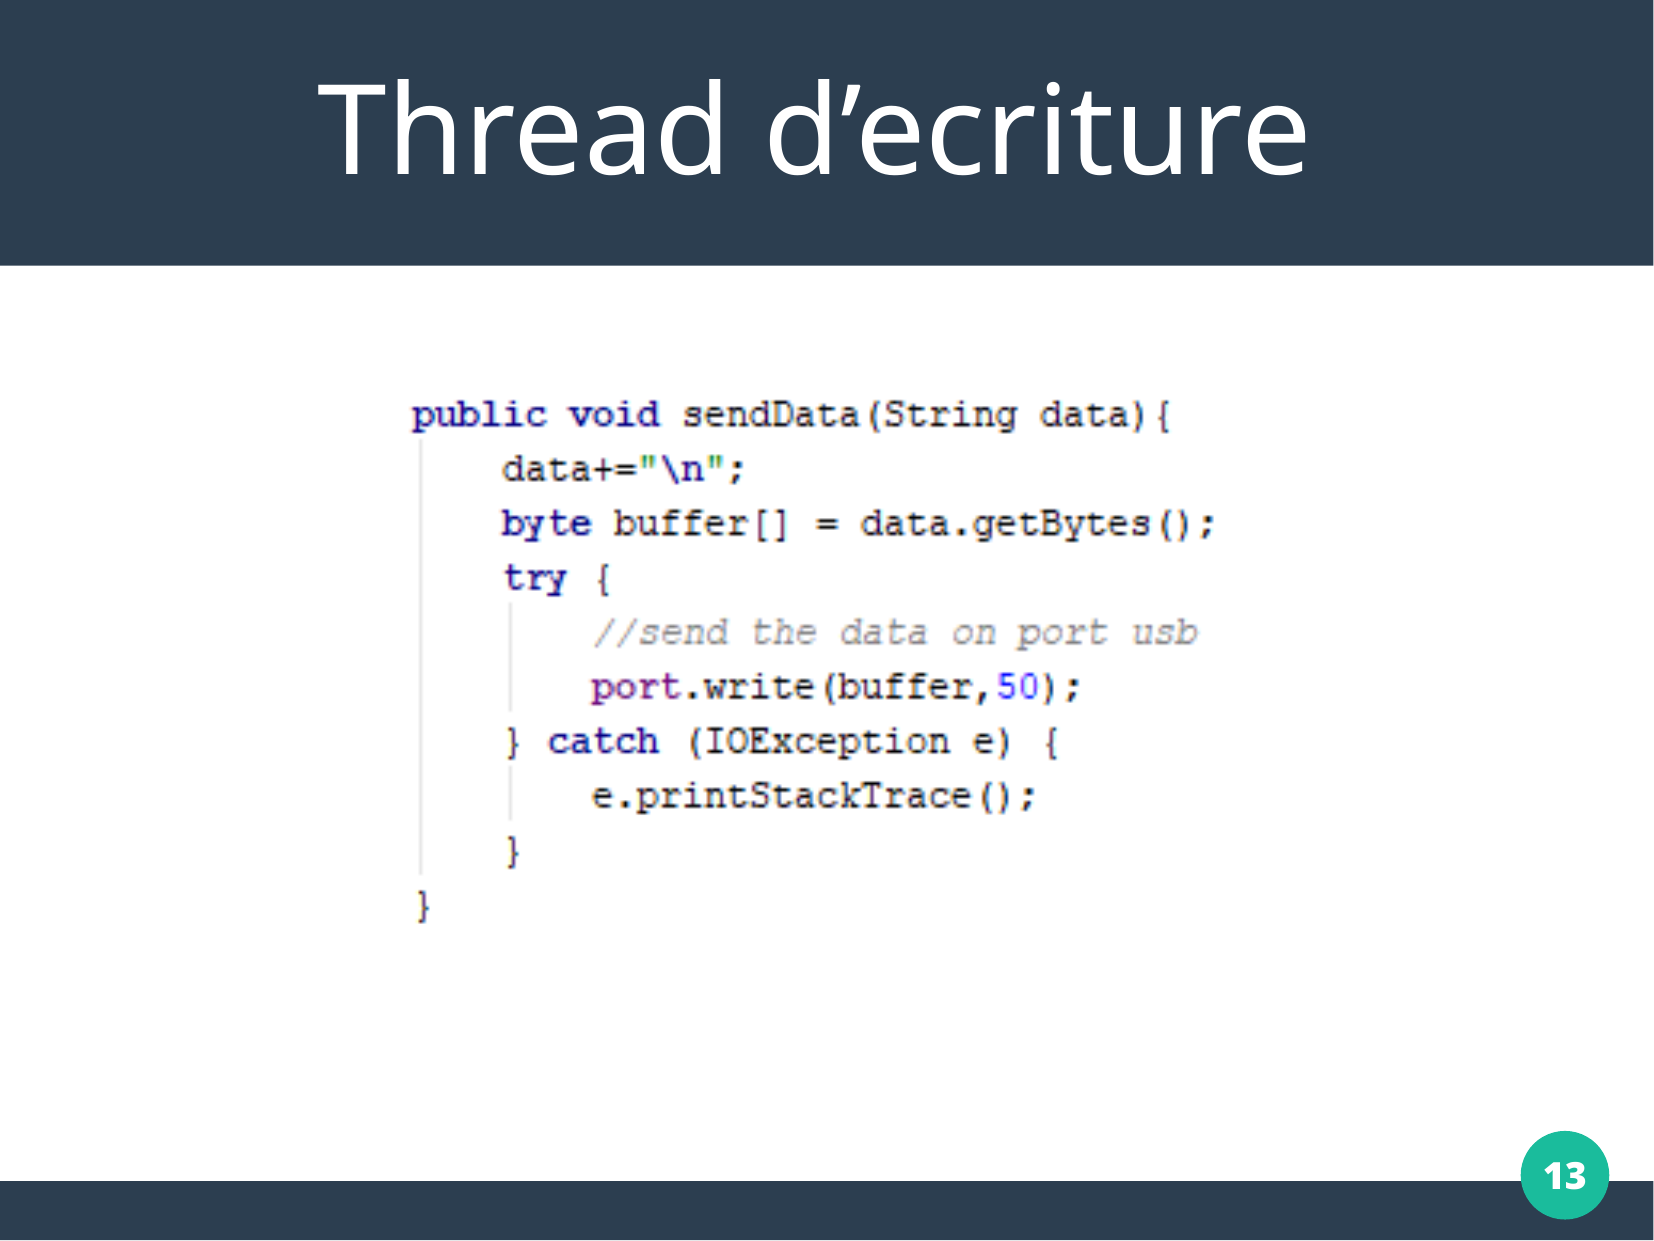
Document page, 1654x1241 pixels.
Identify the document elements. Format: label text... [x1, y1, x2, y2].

text_box Thread d’ecriture [23, 40, 1607, 213]
picture [401, 389, 1310, 956]
